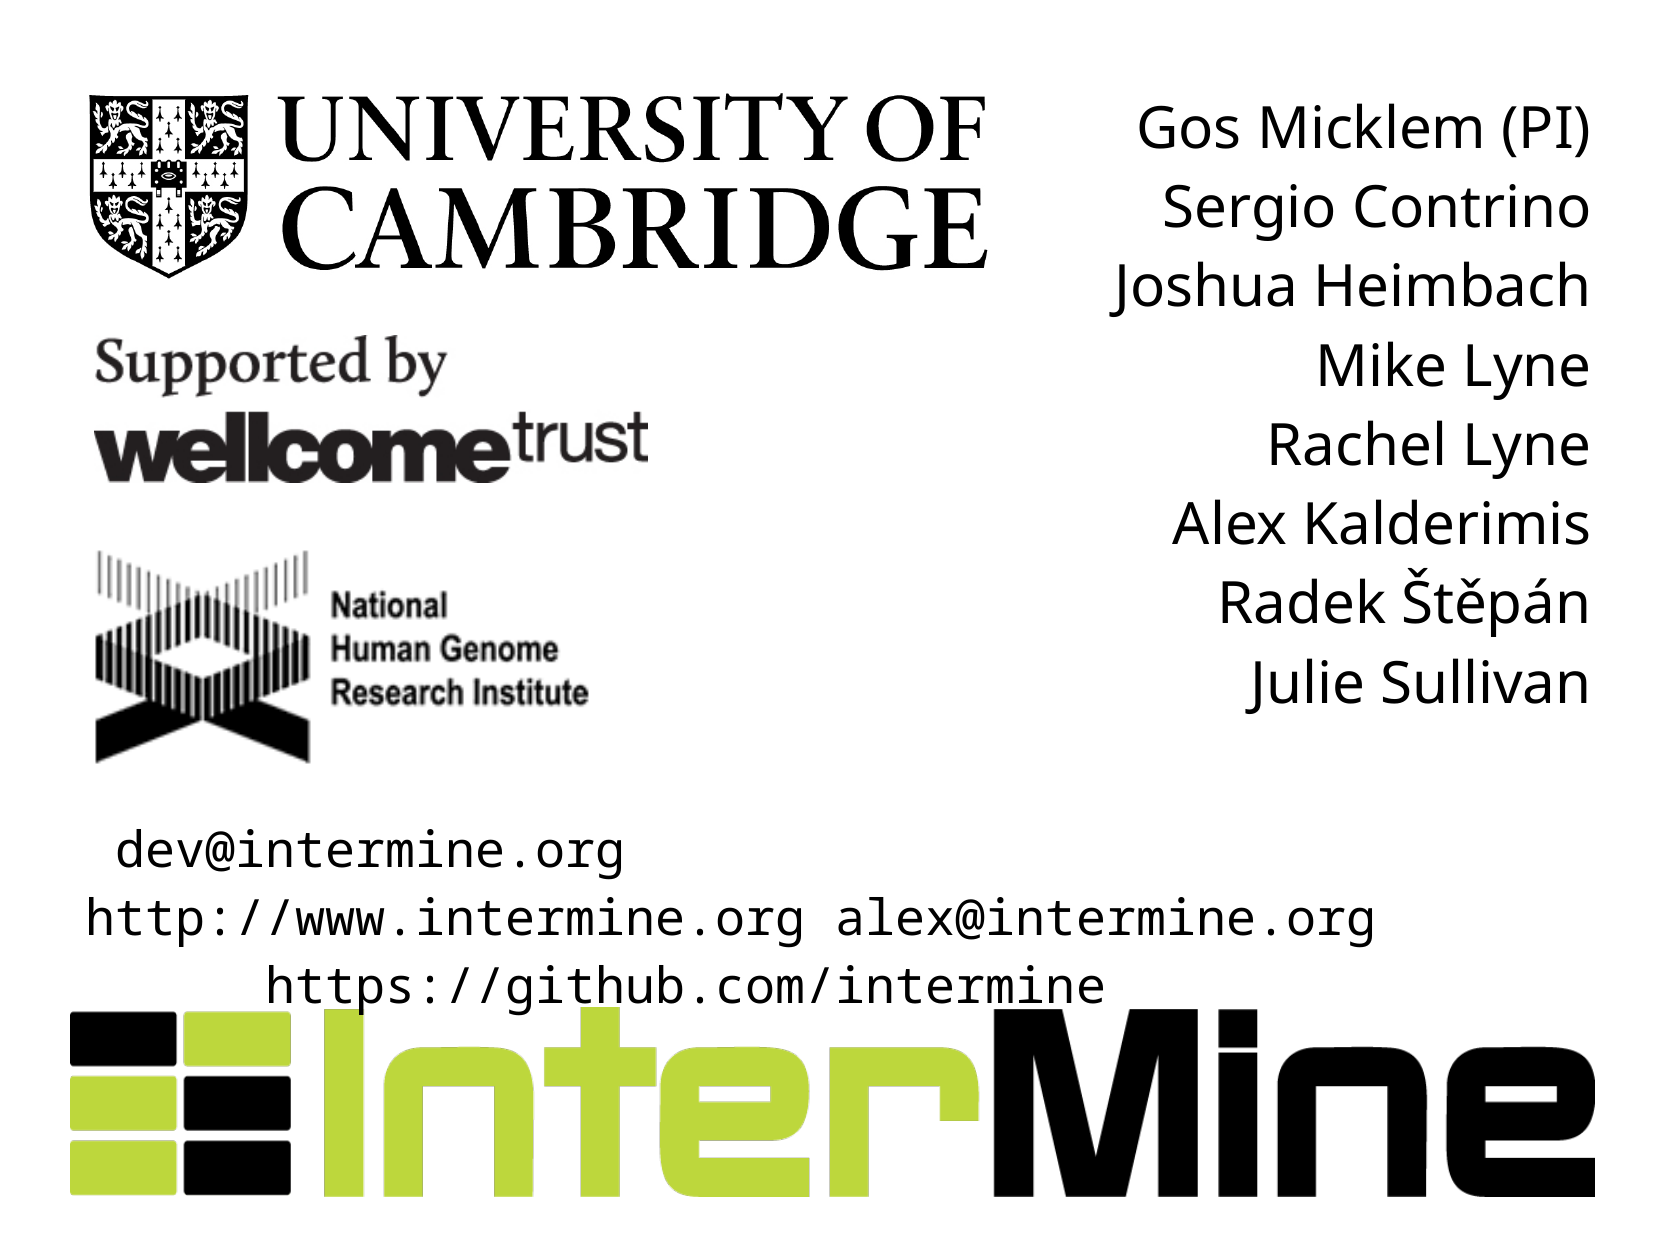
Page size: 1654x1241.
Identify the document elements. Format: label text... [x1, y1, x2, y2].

text_box Gos Micklem (PI) Sergio Contrino Joshua Heimbach Mike Lyne Rachel Lyne Alex Kalderimis Radek Štěpán Julie Sullivan [1053, 78, 1607, 771]
picture [94, 335, 648, 483]
picture [80, 535, 603, 778]
picture [82, 85, 994, 282]
text_box dev@intermine.org http://www.intermine.org alex@intermine.org https://github.com/intermine [70, 806, 1595, 922]
picture [70, 1007, 1595, 1197]
